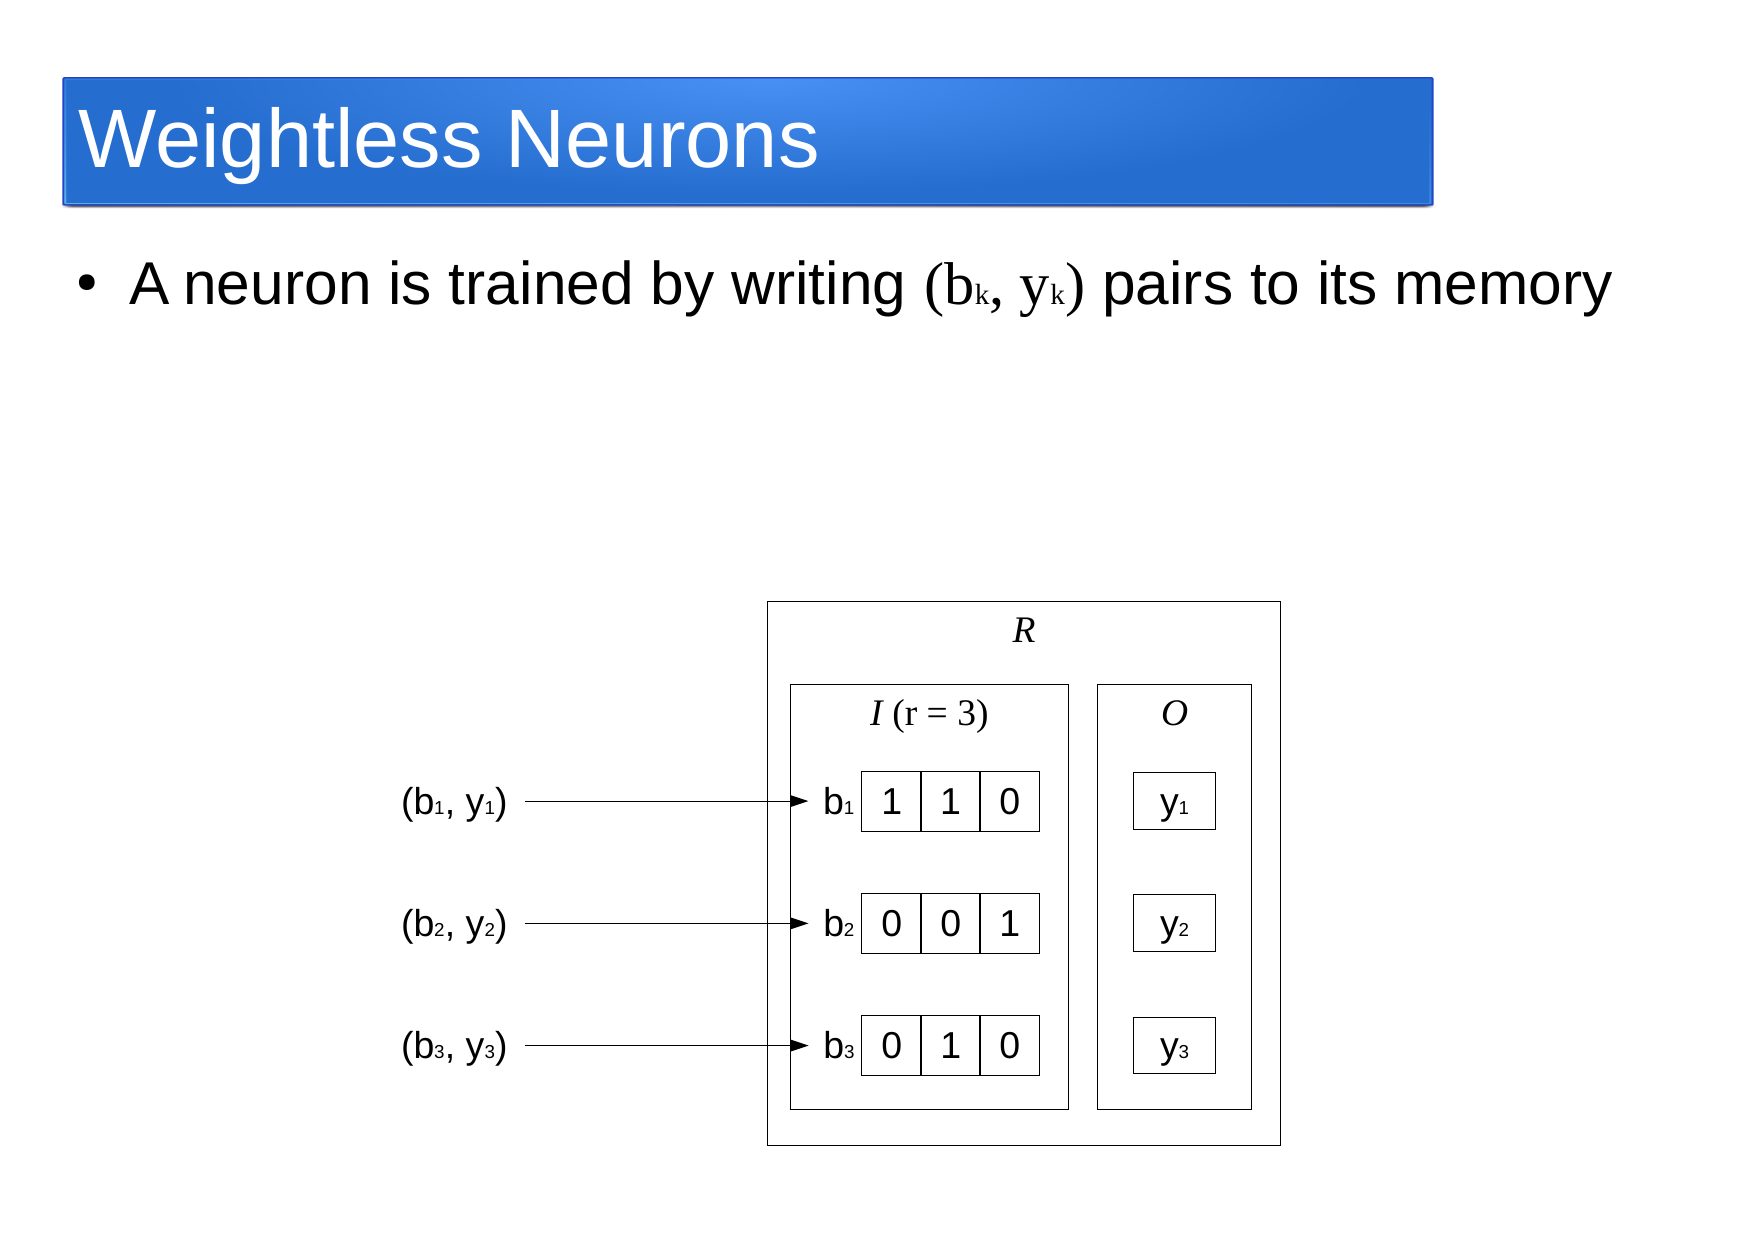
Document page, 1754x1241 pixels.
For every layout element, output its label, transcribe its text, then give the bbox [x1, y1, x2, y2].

text_box (b1, y1) [383, 772, 526, 830]
text_box R [767, 924, 790, 1045]
text_box b1 [808, 772, 892, 830]
text_box b3 [808, 1017, 892, 1074]
text_box 0 [979, 771, 1040, 832]
text_box b2 [808, 894, 892, 952]
text_box 1 [861, 771, 920, 832]
text_box (b2, y2) [383, 894, 526, 952]
list A neuron is trained by writing (bk, yk) pairs to its memory [58, 249, 1696, 366]
text_box O [1097, 684, 1252, 1110]
text_box y1 [1133, 772, 1216, 830]
text_box y3 [1133, 1017, 1216, 1074]
text_box 1 [979, 893, 1040, 954]
text_box 0 [861, 1015, 920, 1076]
text_box y2 [1133, 894, 1216, 952]
text_box 0 [892, 913, 897, 934]
text_box (b3, y3) [383, 1017, 526, 1074]
picture [58, 77, 1439, 209]
text_box 0 [892, 1035, 897, 1056]
text_box I (r = 3) [790, 684, 1069, 1110]
text_box 0 [861, 893, 920, 954]
text_box R [767, 802, 790, 923]
text_box 1 [920, 771, 979, 832]
text_box 1 [920, 1015, 979, 1076]
text_box 0 [979, 1015, 1040, 1076]
title Weightless Neurons [78, 80, 1429, 198]
text_box 0 [920, 893, 979, 954]
text_box R [767, 601, 1281, 1146]
